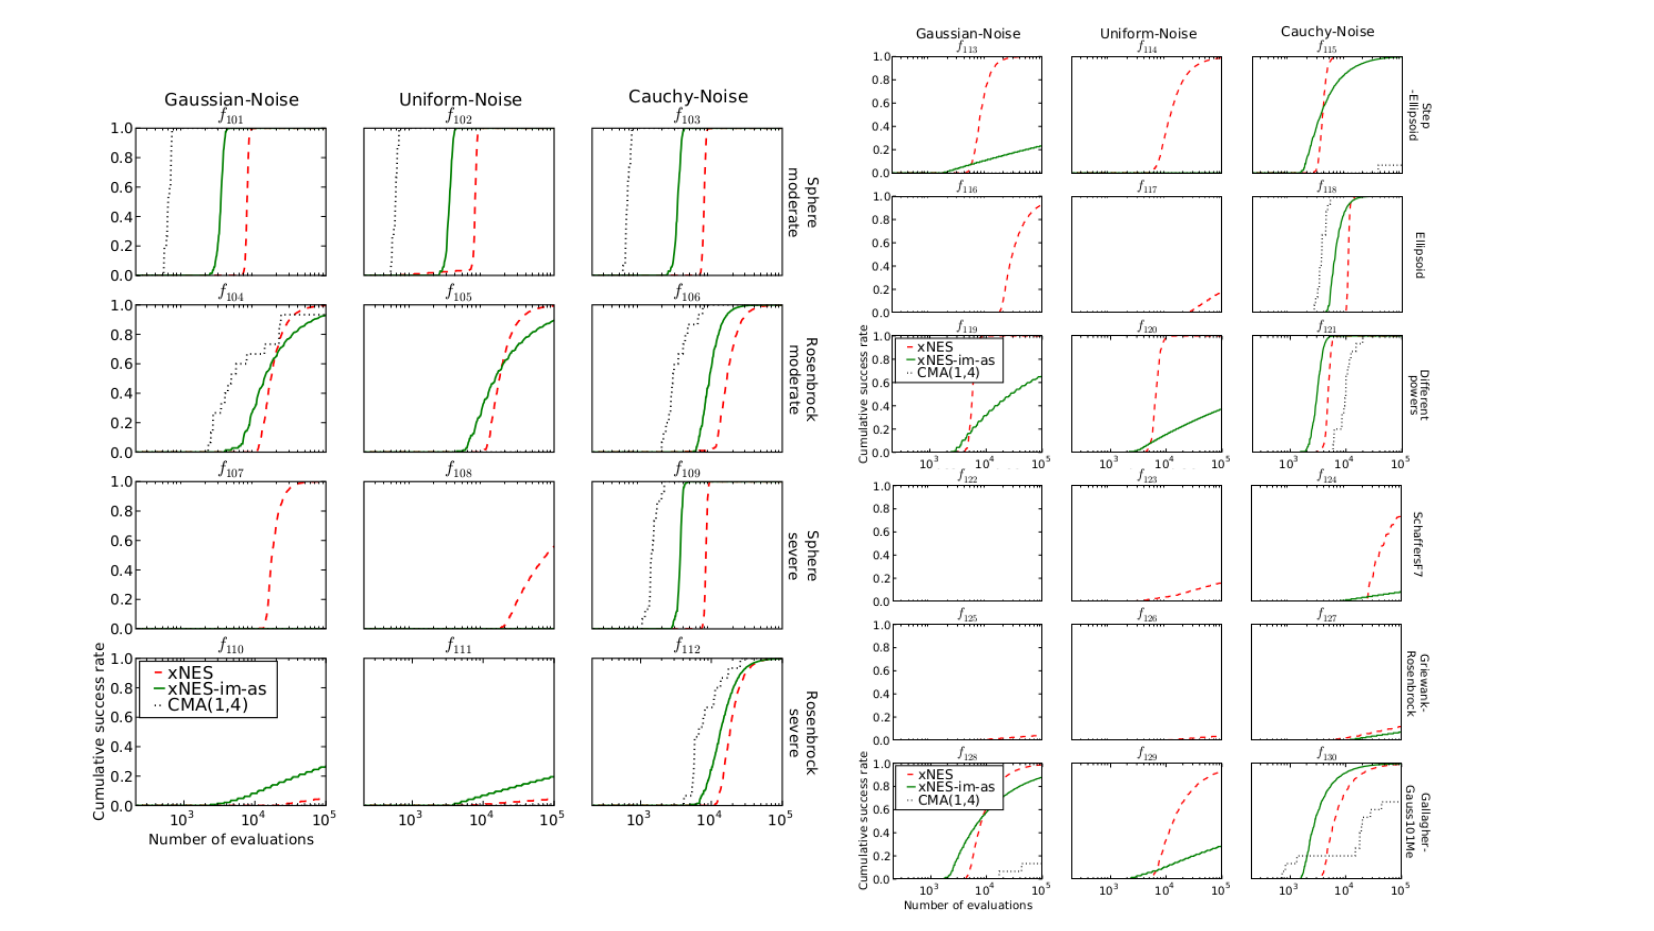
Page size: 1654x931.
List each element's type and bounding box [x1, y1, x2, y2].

picture [90, 78, 826, 856]
picture [855, 14, 1434, 917]
